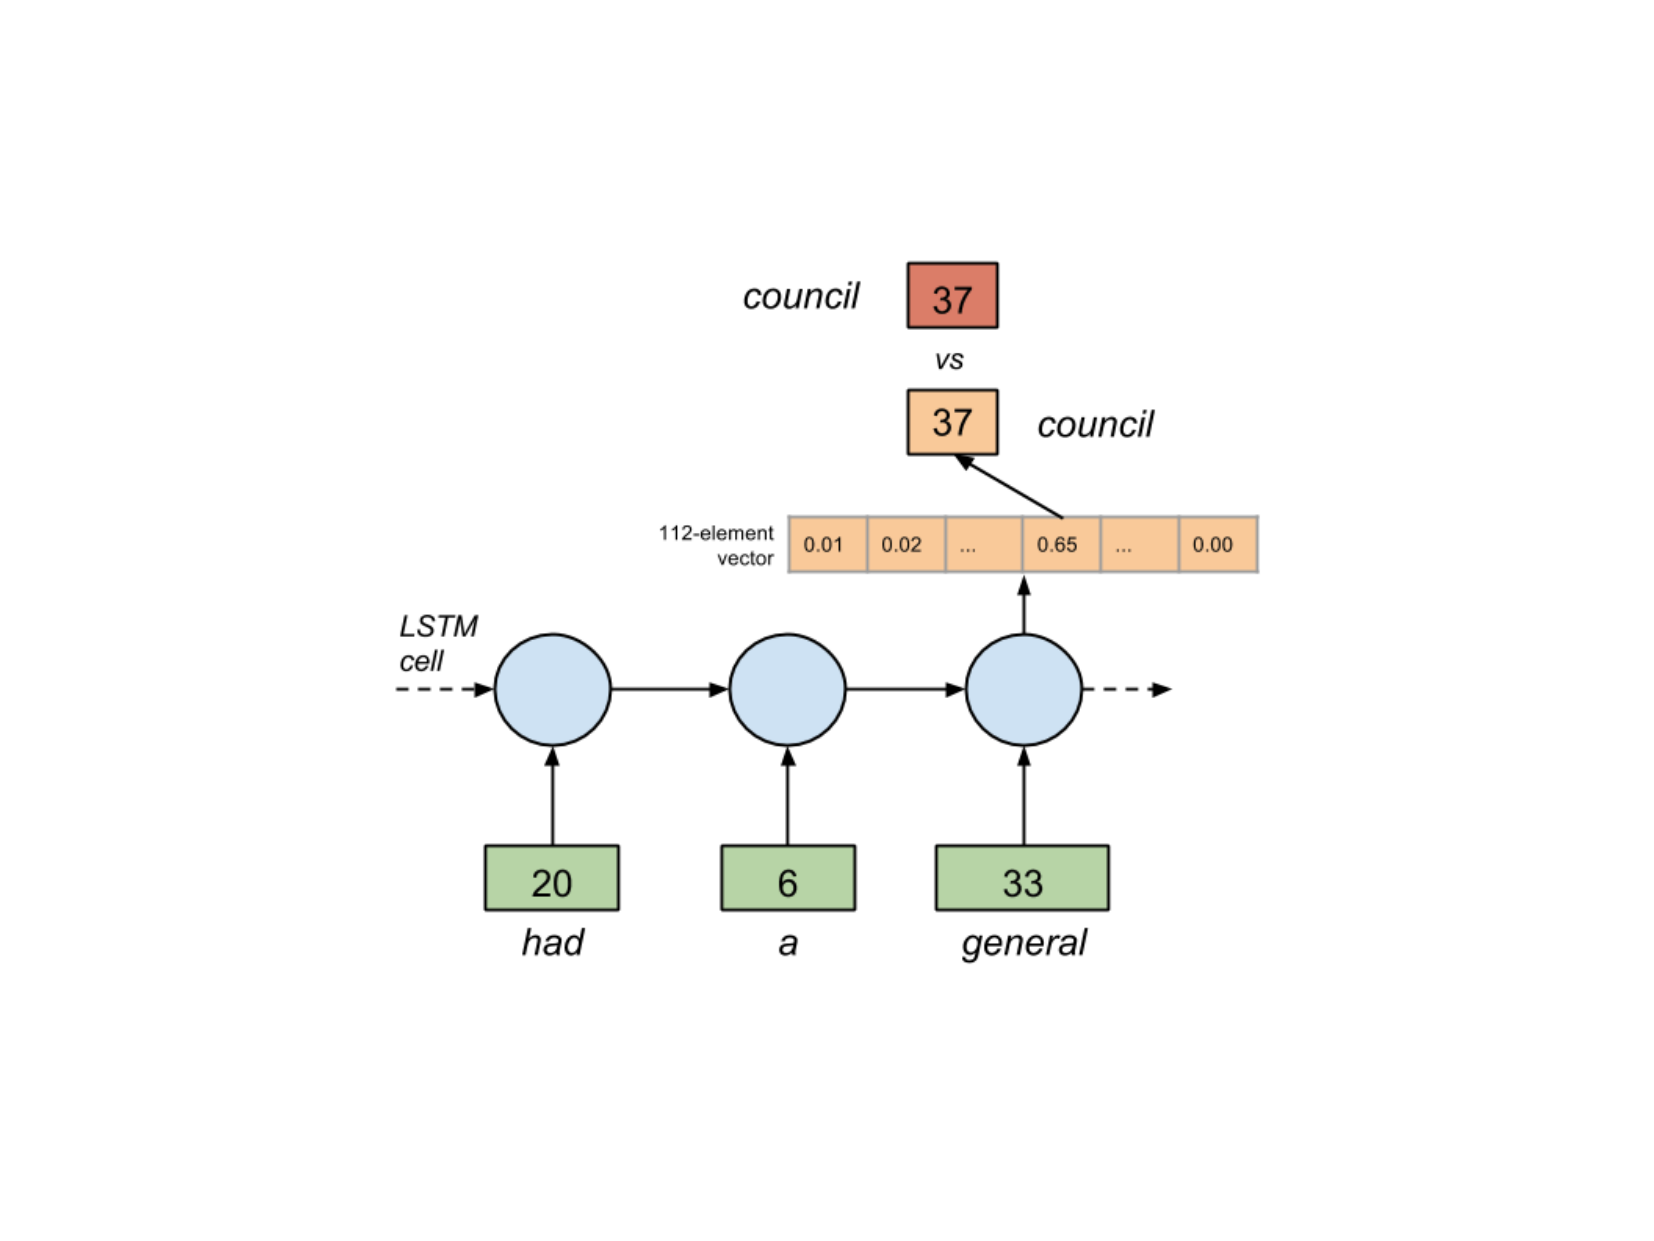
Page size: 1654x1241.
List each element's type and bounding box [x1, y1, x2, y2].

picture [377, 247, 1271, 972]
